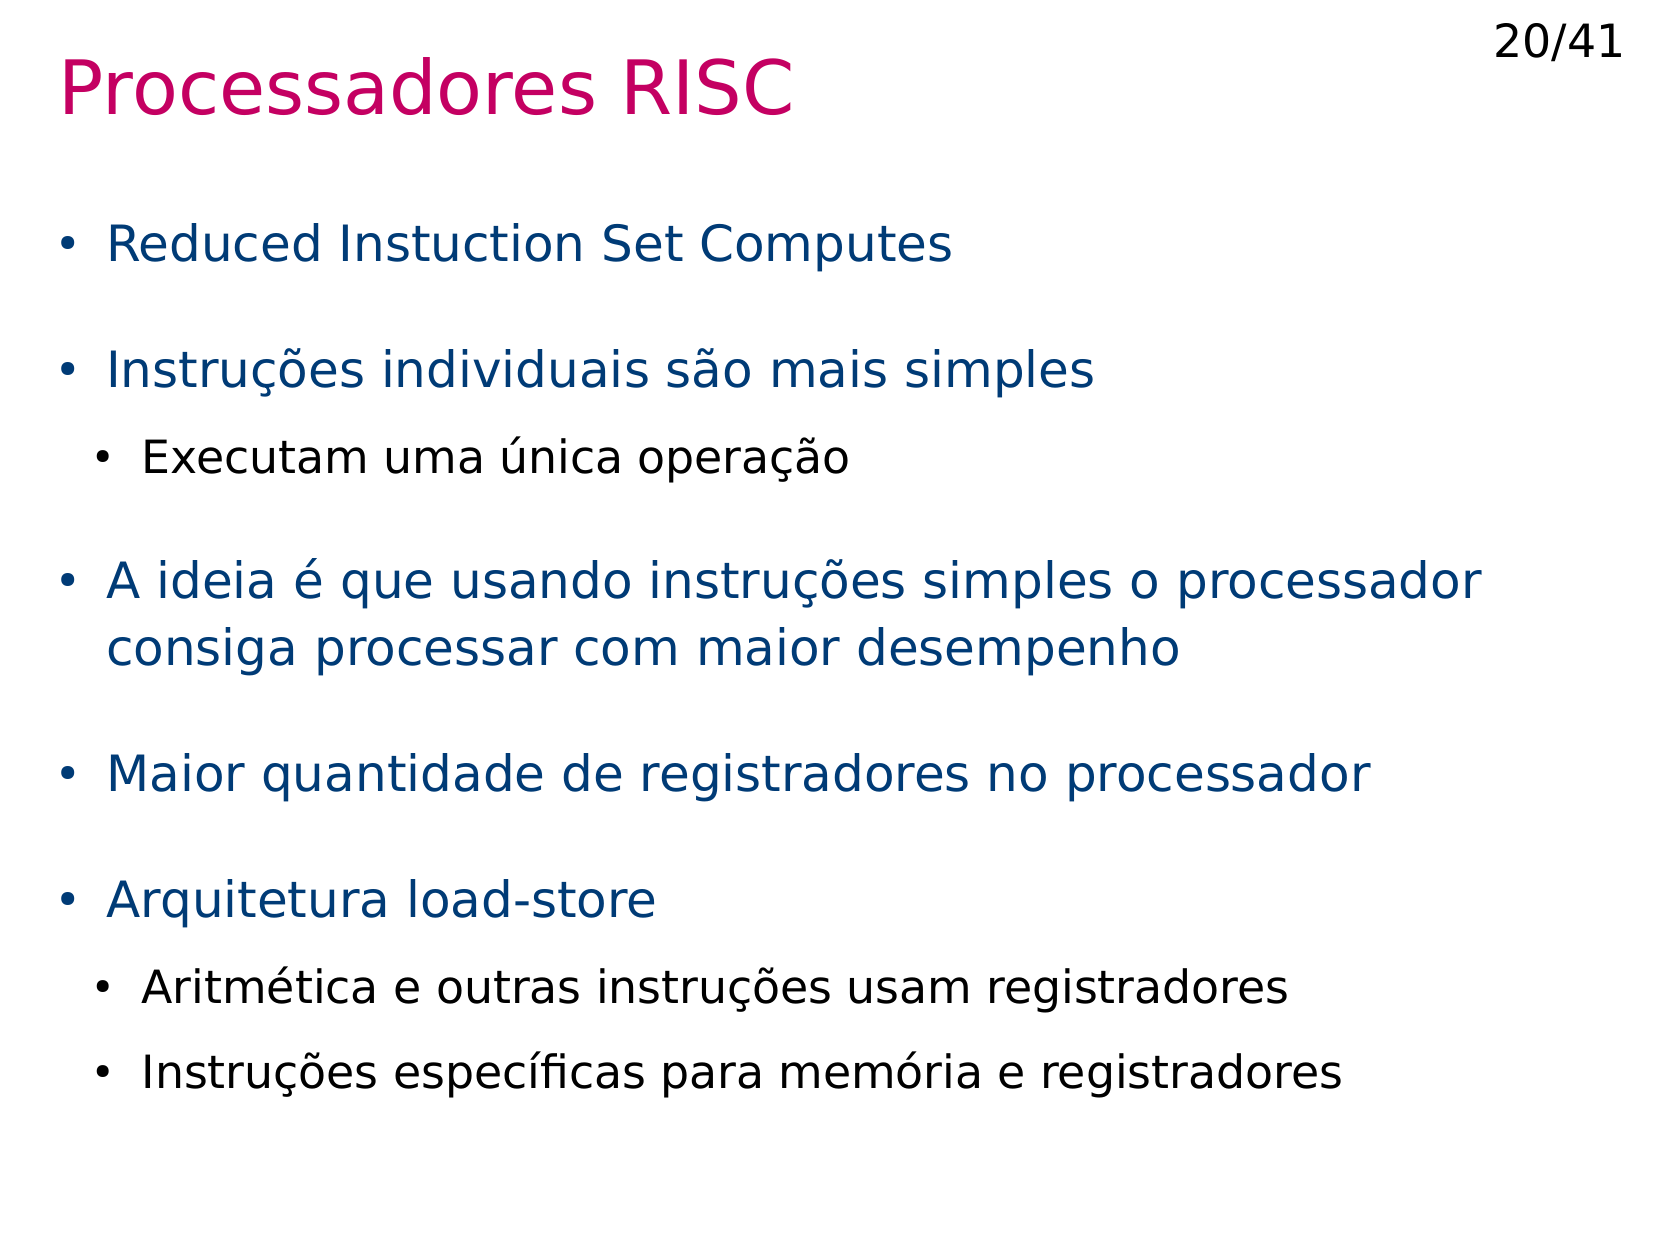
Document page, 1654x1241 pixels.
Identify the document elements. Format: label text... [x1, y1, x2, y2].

title Processadores RISC [59, 29, 1625, 148]
list Reduced Instuction Set Computes Instruções individuais são mais simples Executam uma única operação A ideia é que usando instruções simples o processador consiga processar com maior desempenho Maior quantidade de registradores no processador Arquitetura load-store Aritmética e outras instruções usam registradores Instruções específicas para memória e registradores [59, 206, 1625, 1211]
